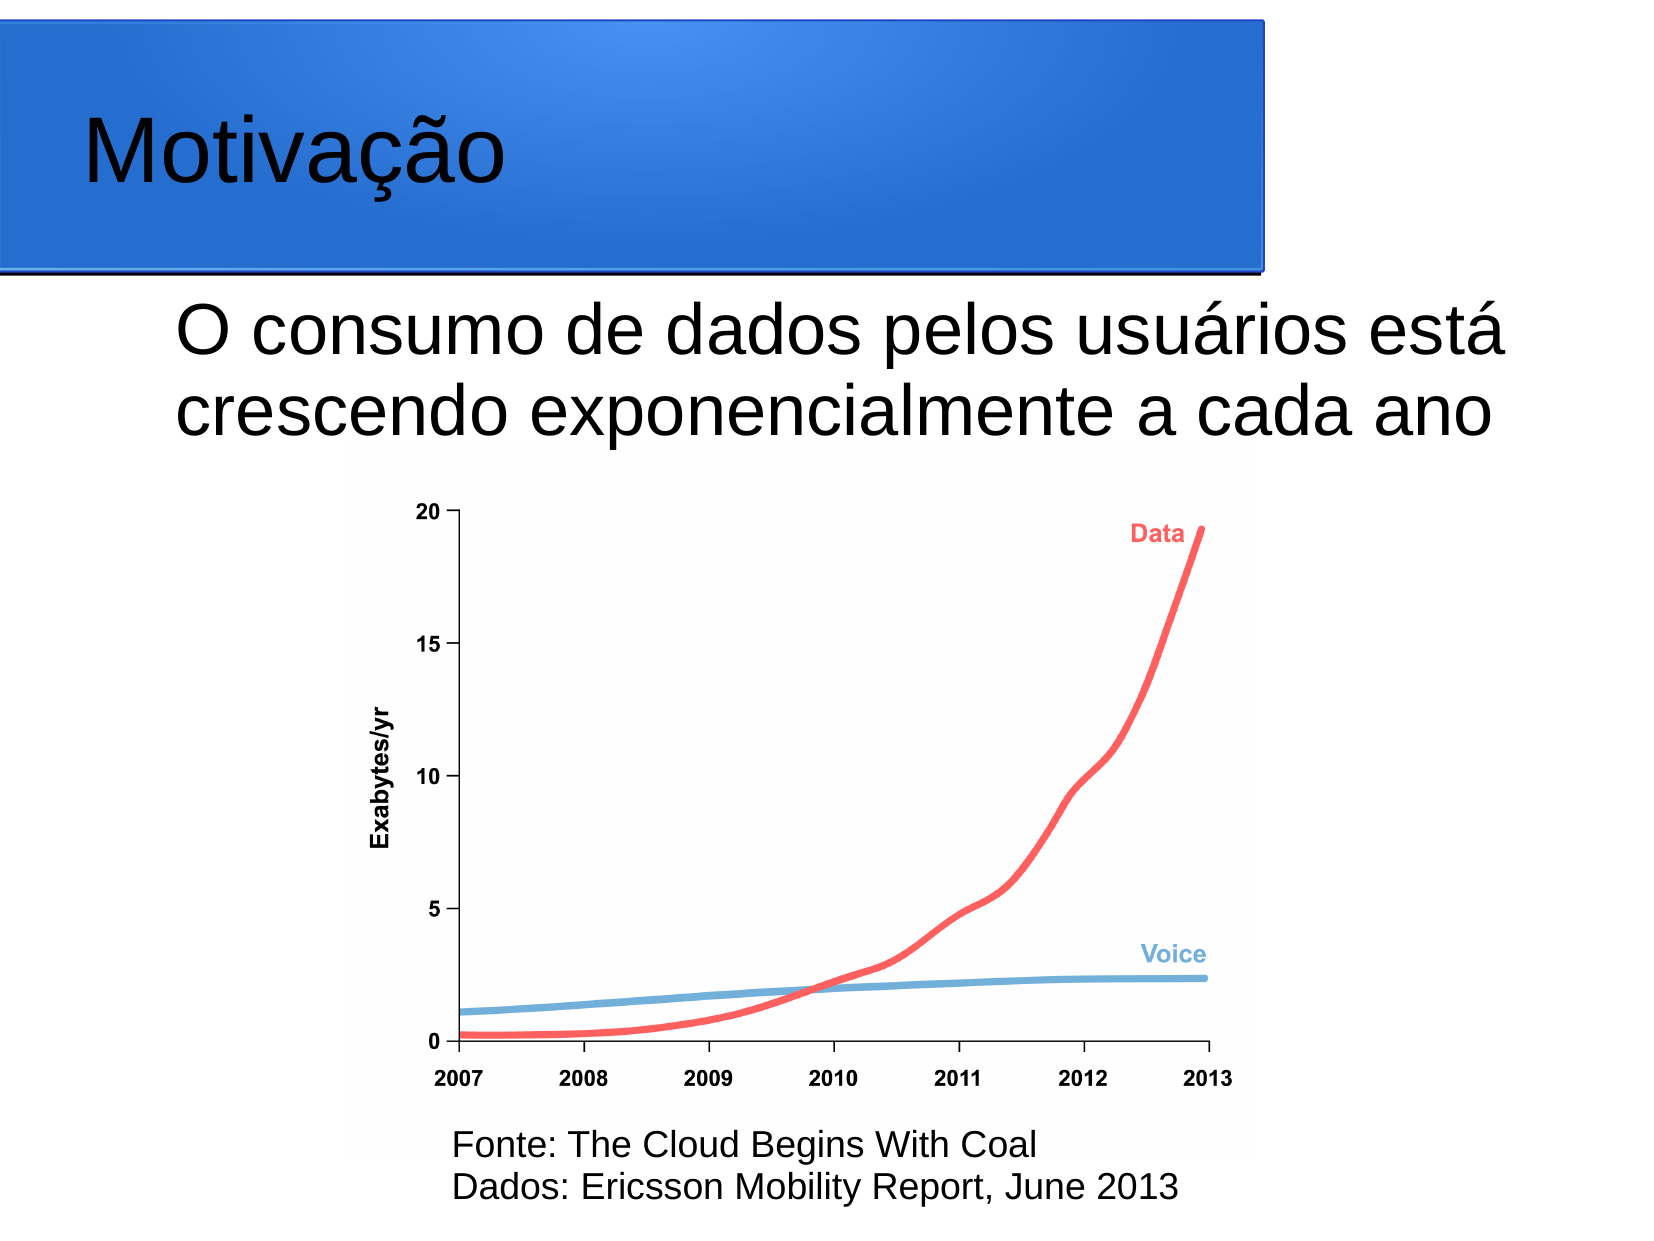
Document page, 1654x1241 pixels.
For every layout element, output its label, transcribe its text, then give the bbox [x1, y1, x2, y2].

title Motivação [82, 47, 1235, 252]
text_box Fonte: The Cloud Begins With Coal Dados: Ericsson Mobility Report, June 2013 [436, 1116, 1217, 1216]
list O consumo de dados pelos usuários está crescendo exponencialmente a cada ano [105, 63, 1594, 783]
picture [347, 783, 1253, 1159]
